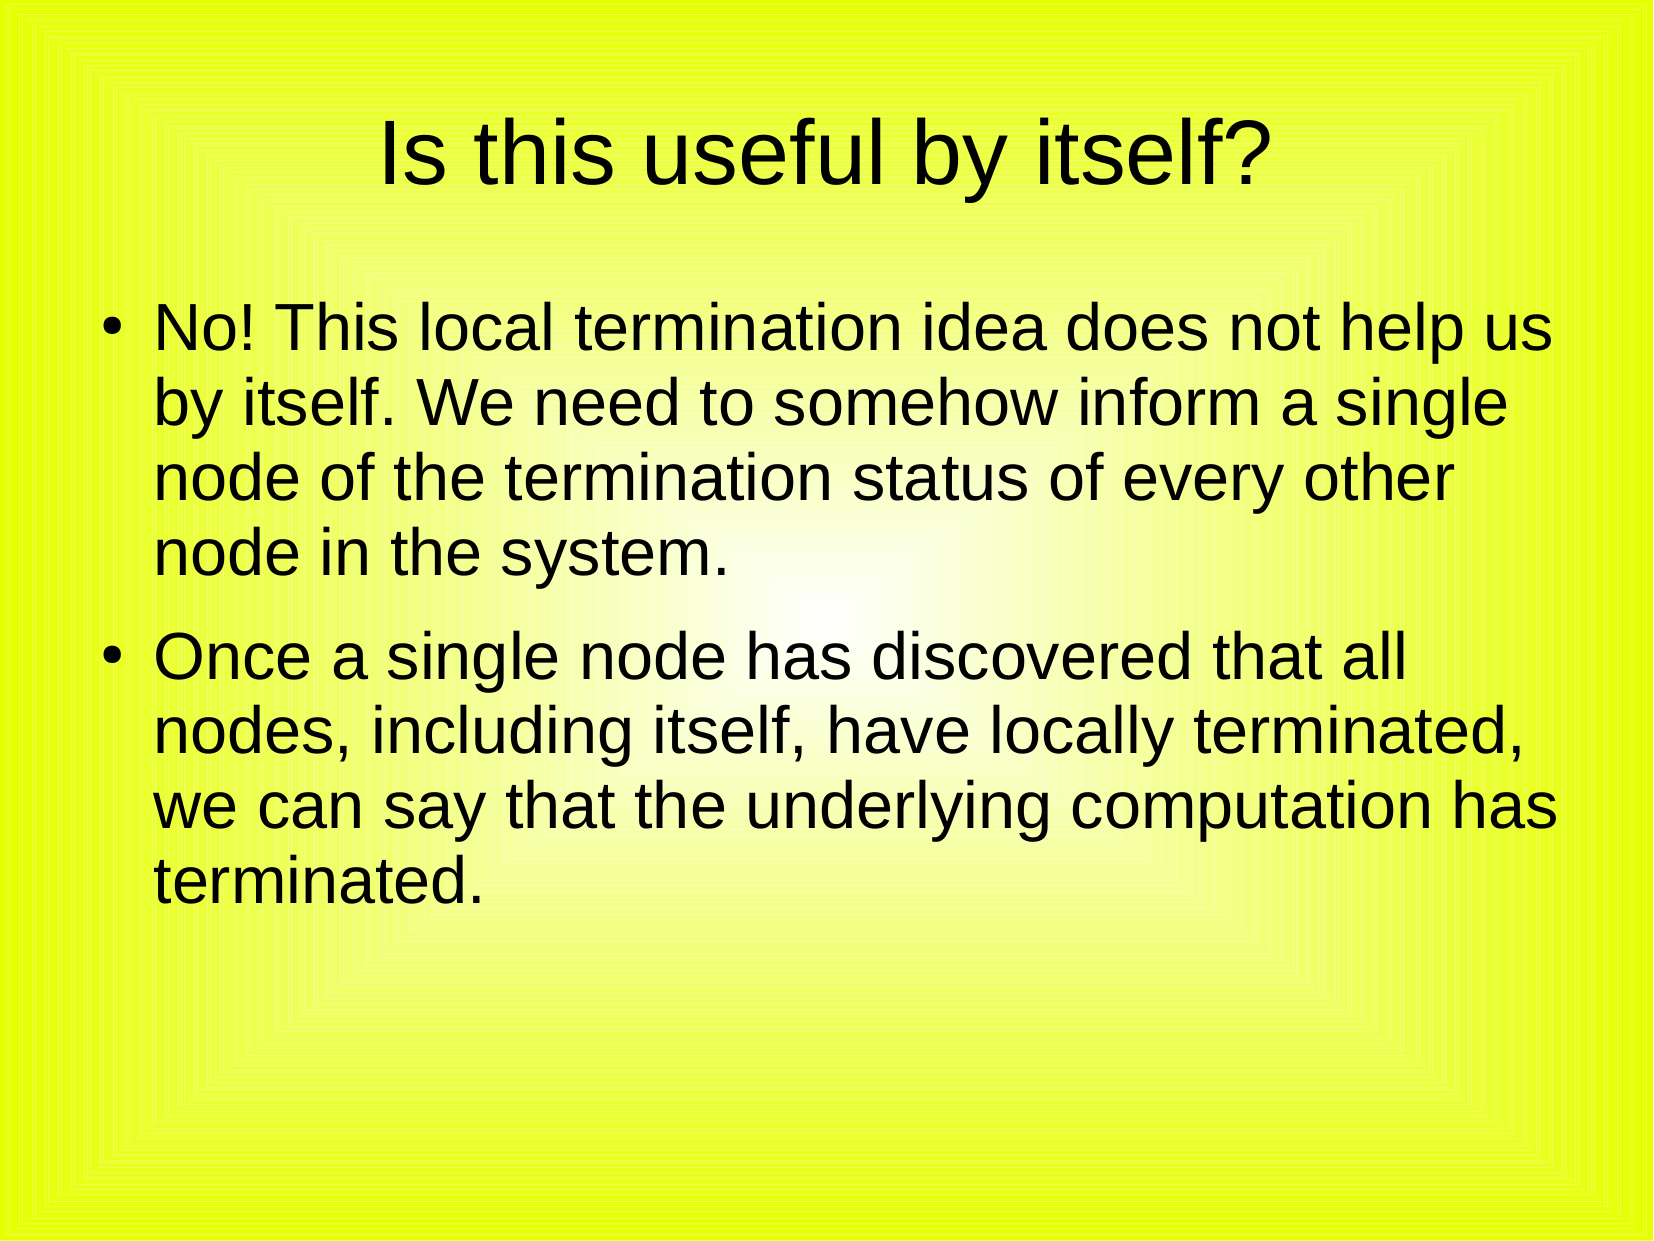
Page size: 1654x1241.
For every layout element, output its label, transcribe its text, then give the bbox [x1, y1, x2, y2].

title Is this useful by itself? [82, 49, 1571, 257]
list No! This local termination idea does not help us by itself. We need to somehow inform a single node of the termination status of every other node in the system. Once a single node has discovered that all nodes, including itself, have locally terminated, we can say that the underlying computation has terminated. [82, 290, 1571, 1109]
